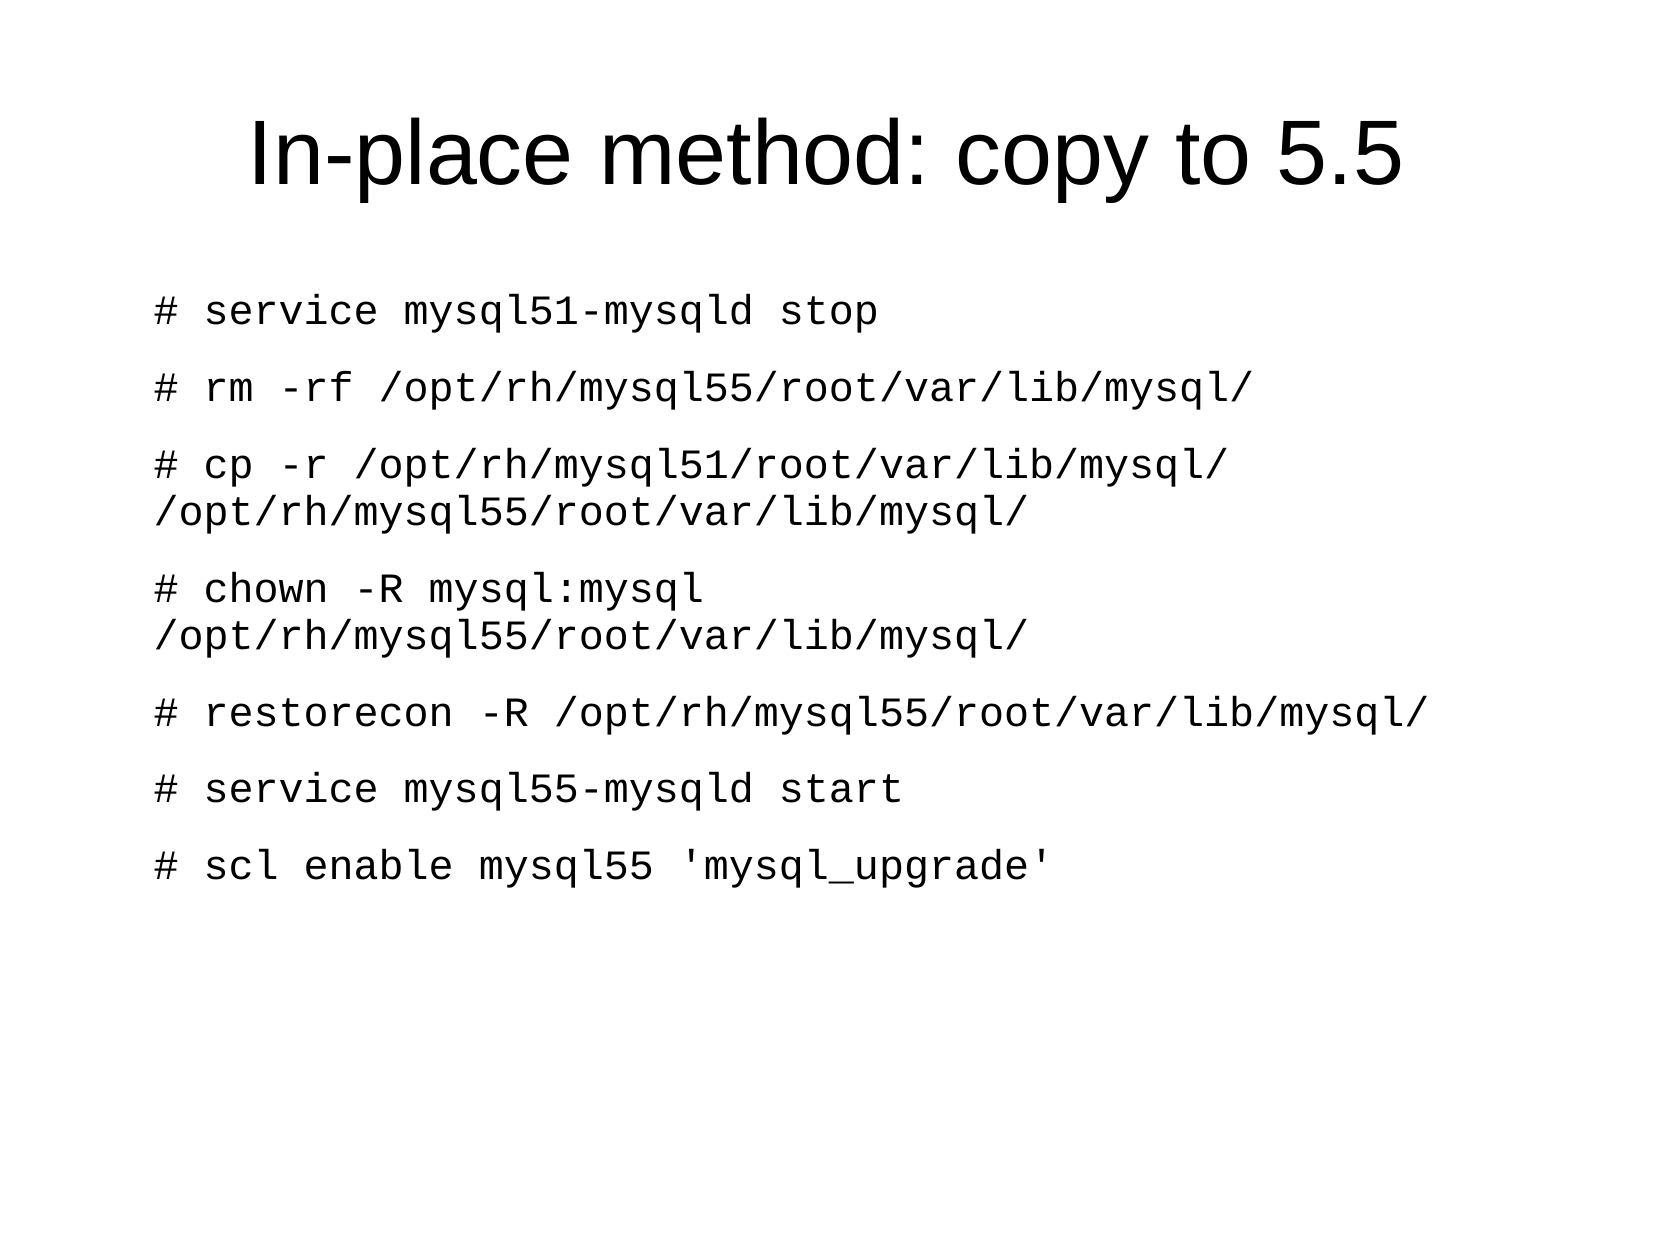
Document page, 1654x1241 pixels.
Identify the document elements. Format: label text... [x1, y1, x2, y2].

title In-place method: copy to 5.5 [82, 49, 1571, 257]
list # service mysql51-mysqld stop # rm -rf /opt/rh/mysql55/root/var/lib/mysql/ # cp -r /opt/rh/mysql51/root/var/lib/mysql/ /opt/rh/mysql55/root/var/lib/mysql/ # chown -R mysql:mysql /opt/rh/mysql55/root/var/lib/mysql/ # restorecon -R /opt/rh/mysql55/root/var/lib/mysql/ # service mysql55-mysqld start # scl enable mysql55 'mysql_upgrade' [82, 290, 1571, 1109]
